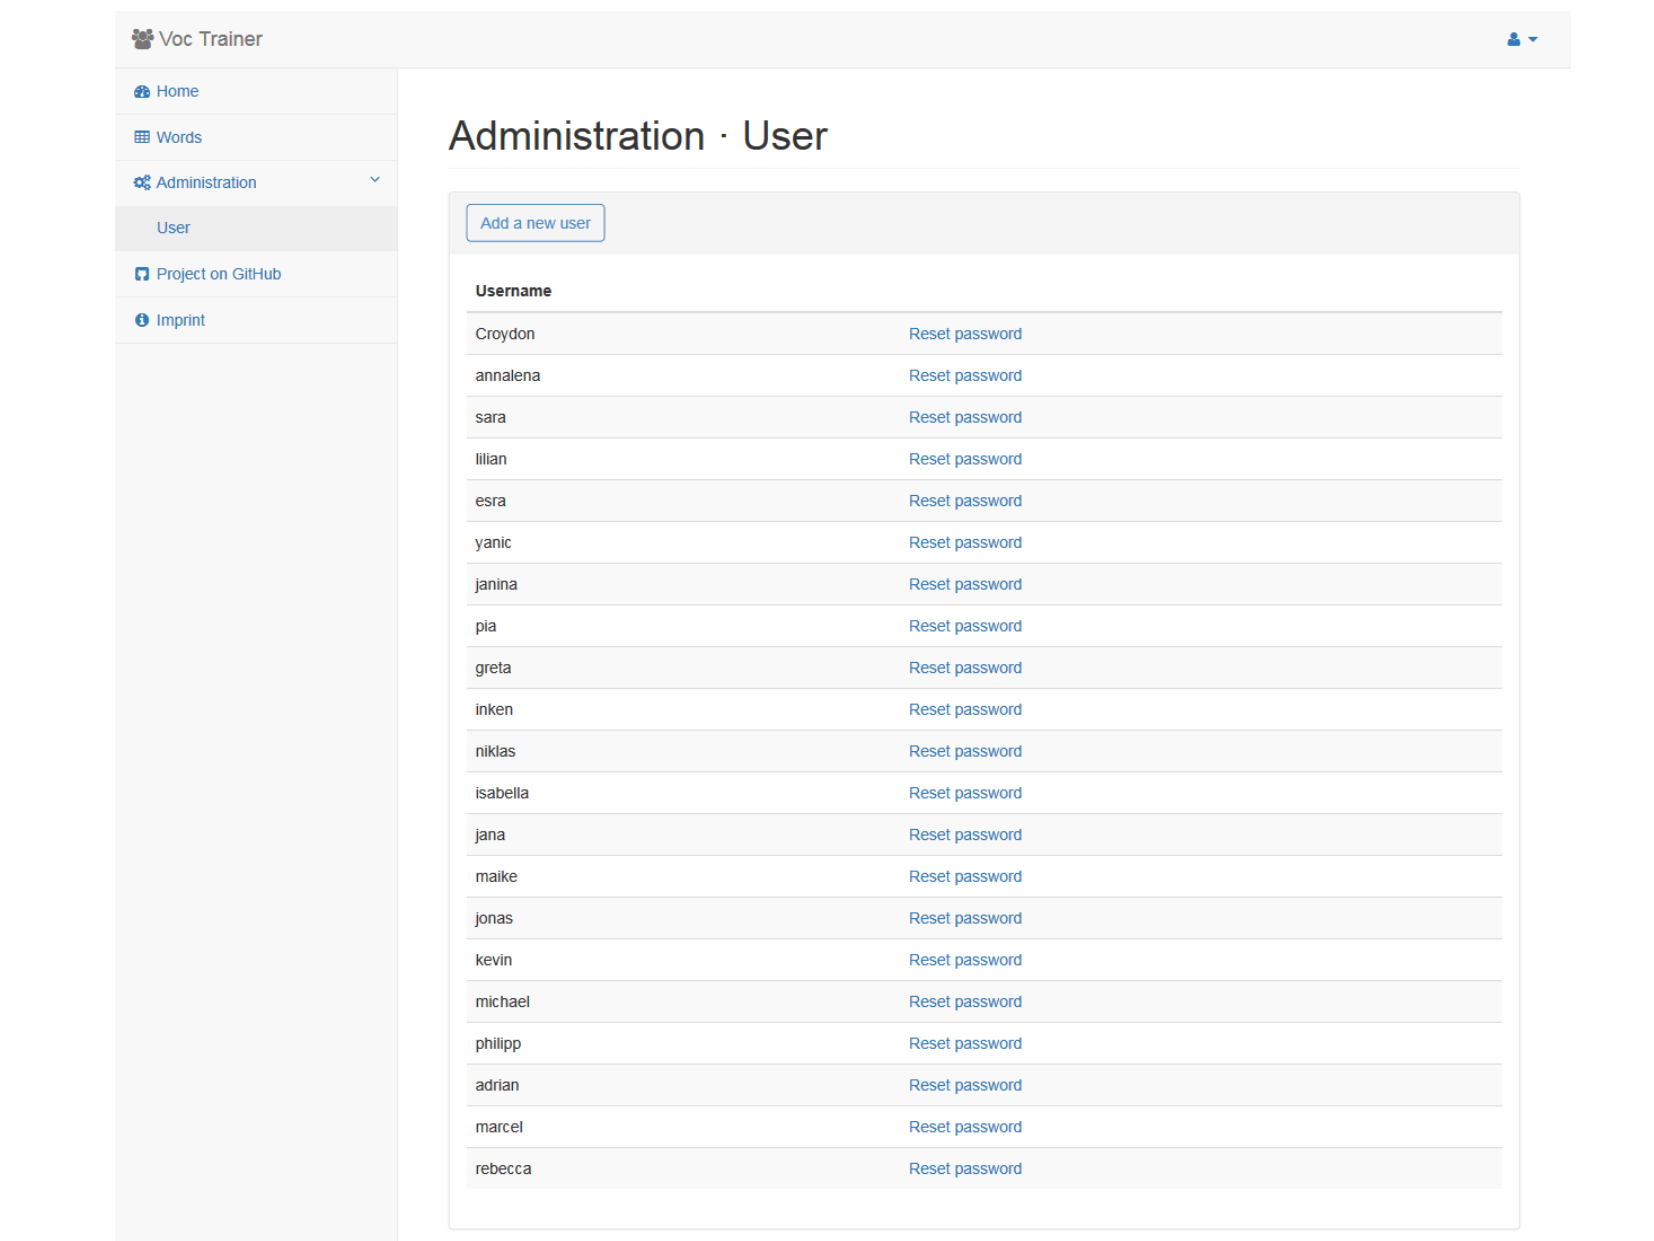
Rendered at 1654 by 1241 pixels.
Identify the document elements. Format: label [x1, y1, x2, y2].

picture [115, 11, 1571, 1241]
